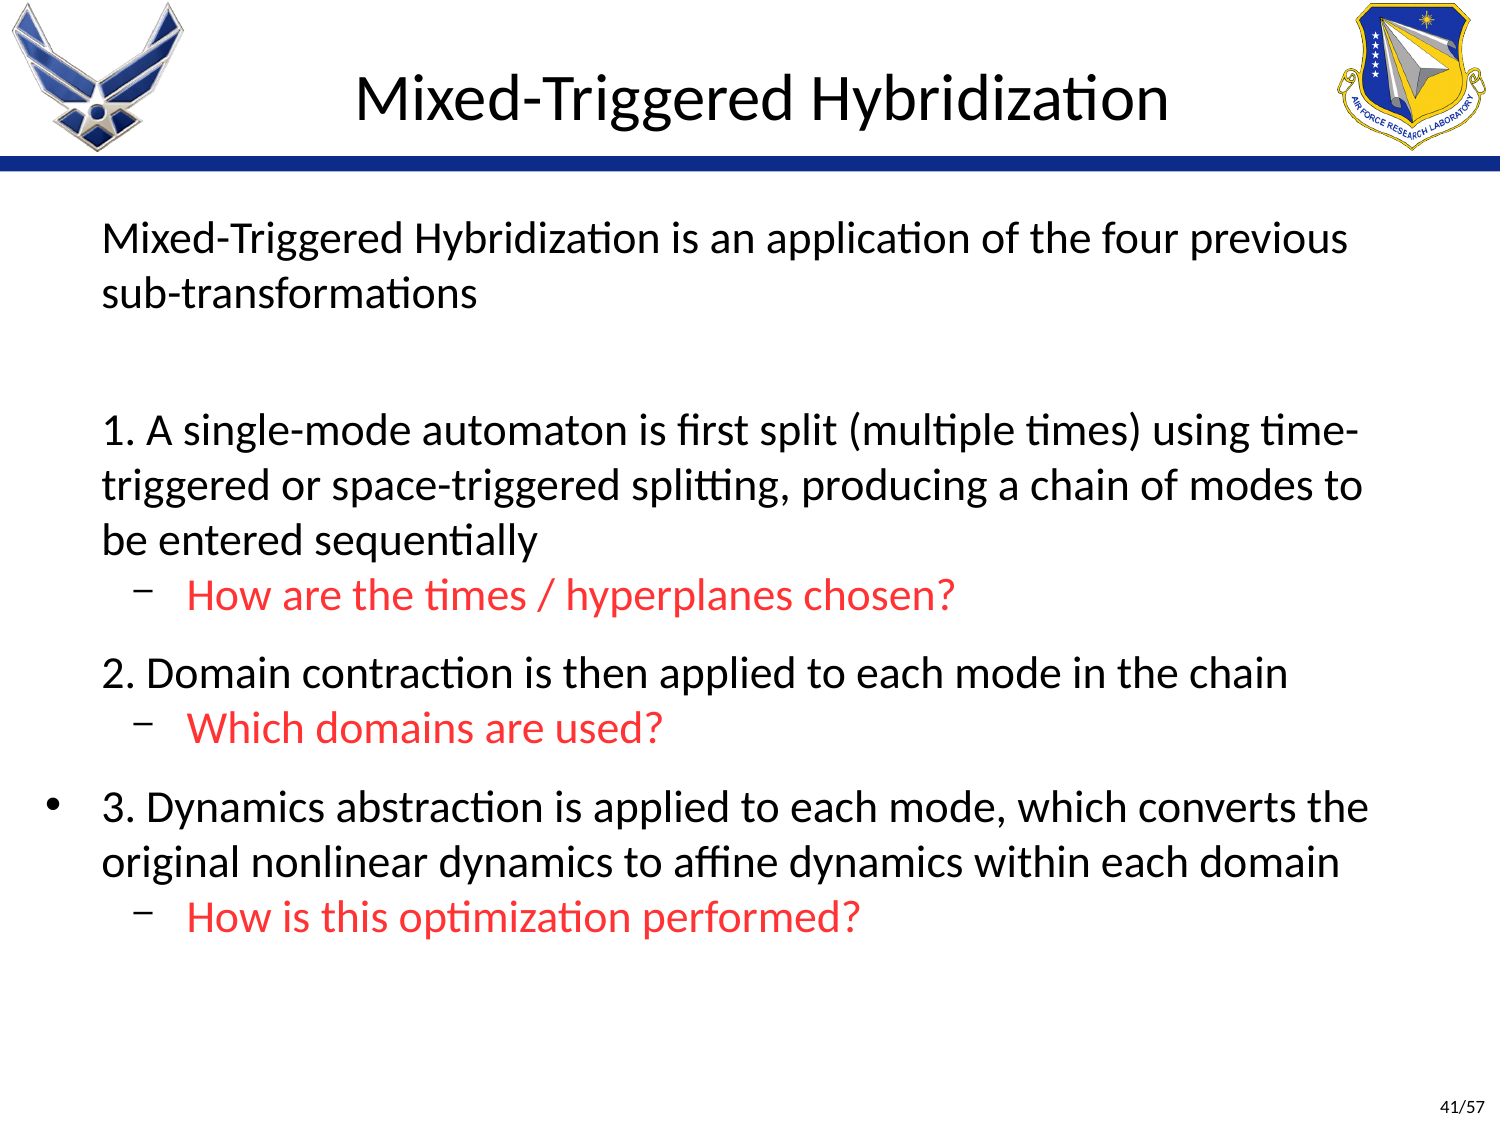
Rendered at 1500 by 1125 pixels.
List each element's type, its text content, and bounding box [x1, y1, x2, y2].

picture [2, 0, 87, 156]
picture [1438, 3, 1486, 151]
title Mixed-Triggered Hybridization [87, 0, 1438, 188]
list Mixed-Triggered Hybridization is an application of the four previous sub-transformations 1. A single-mode automaton is first split (multiple times) using time-triggered or space-triggered splitting, producing a chain of modes to be entered sequentially How are the times / hyperplanes chosen? 2. Domain contraction is then applied to each mode in the chain Which domains are used? 3. Dynamics abstraction is applied to each mode, which converts the original nonlinear dynamics to affine dynamics within each domain How is this optimization performed? [30, 200, 1426, 763]
